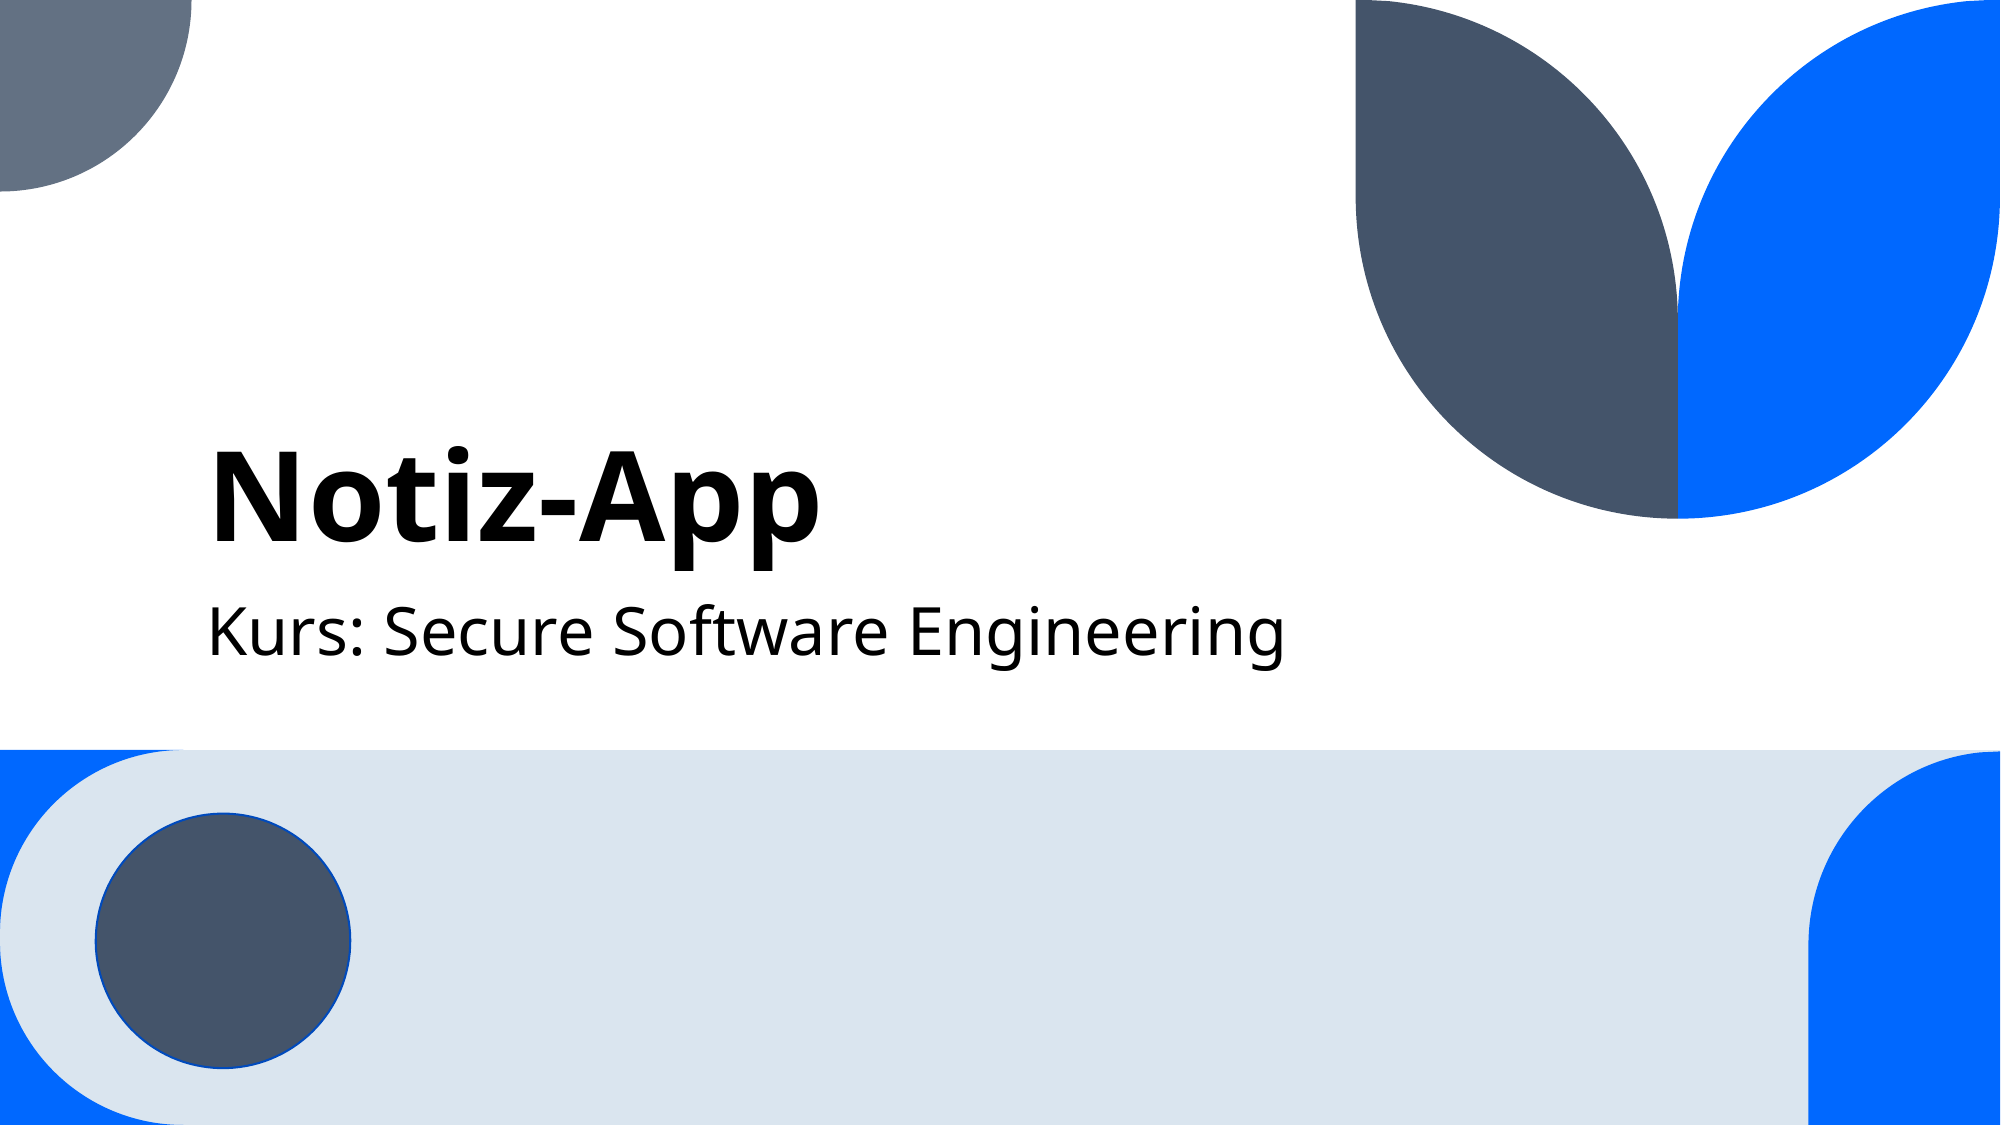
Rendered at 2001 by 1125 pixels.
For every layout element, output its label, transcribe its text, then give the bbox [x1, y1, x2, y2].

title Notiz-App [191, 184, 1356, 576]
subtitle Kurs: Secure Software Engineering [191, 590, 1750, 724]
